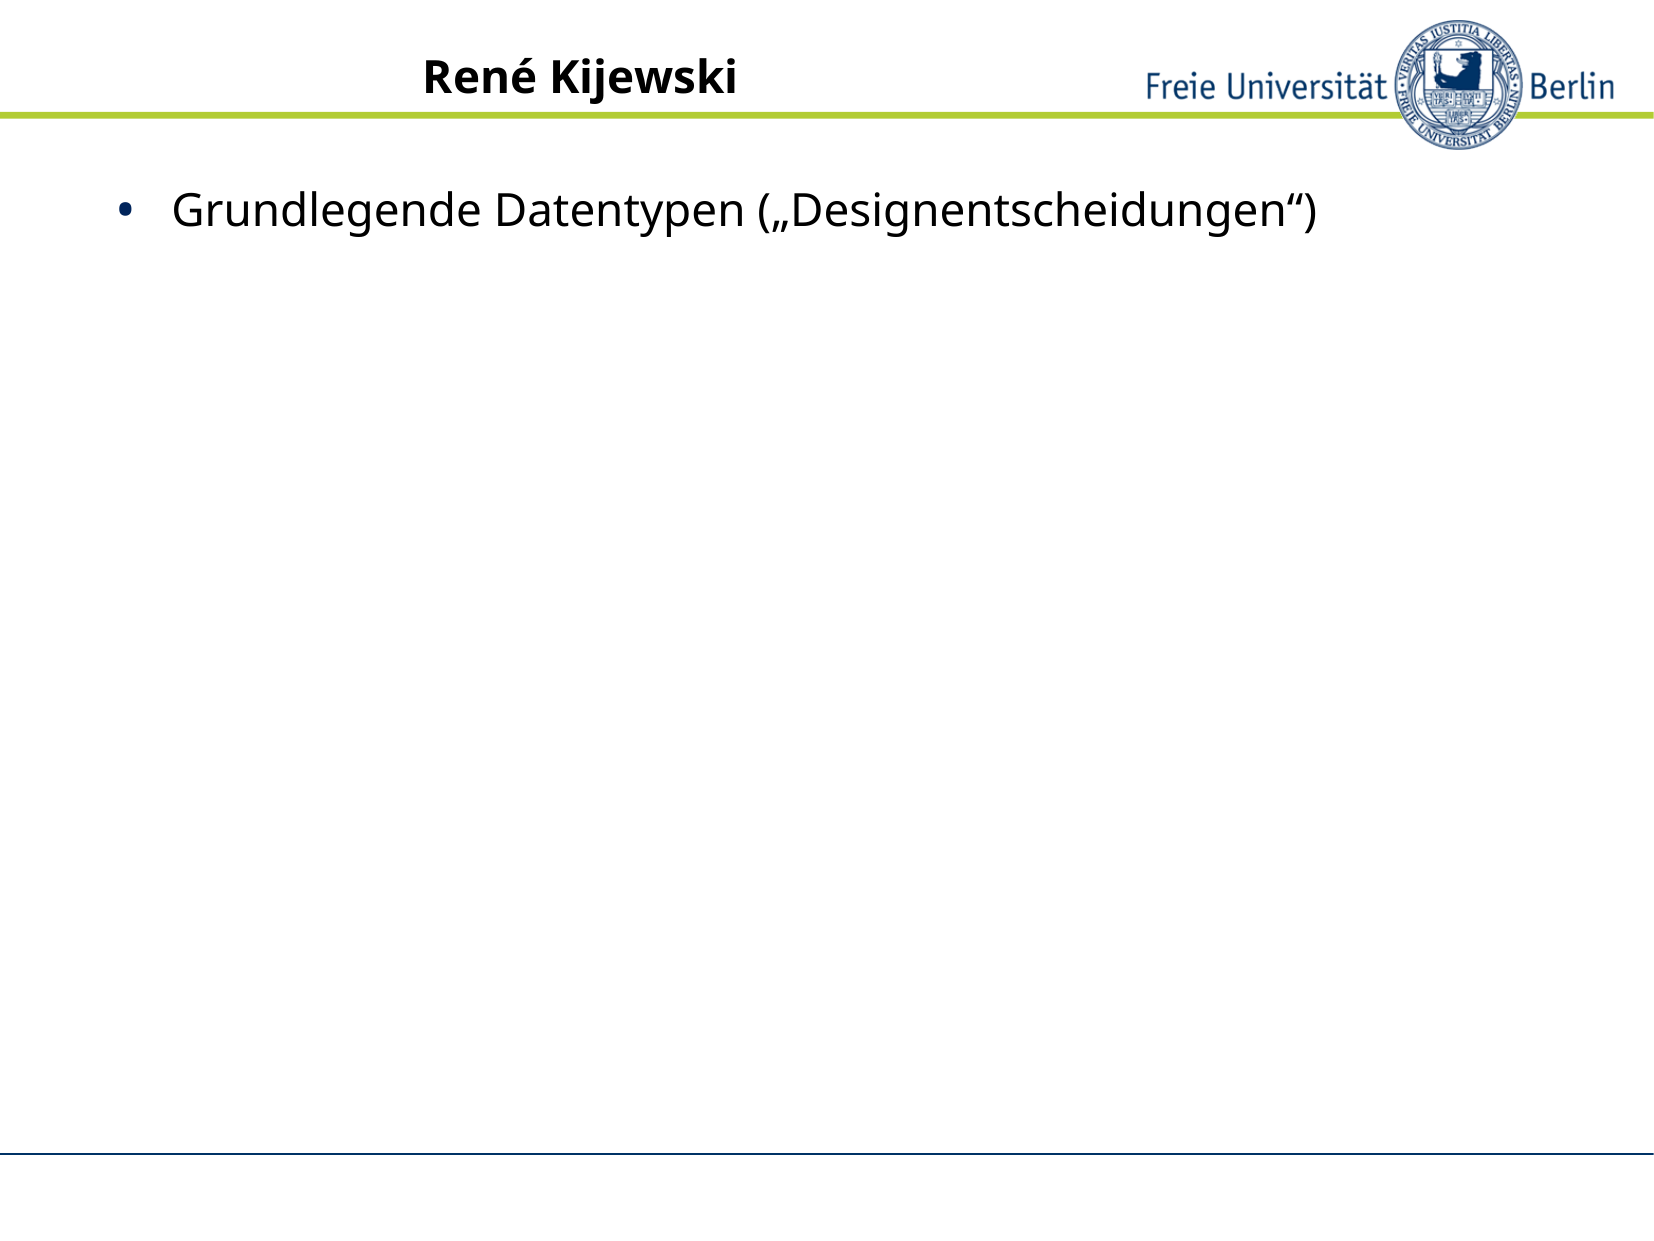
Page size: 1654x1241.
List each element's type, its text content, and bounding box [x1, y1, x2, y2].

title René Kijewski [422, 0, 1654, 152]
list Grundlegende Datentypen („Designentscheidungen“) [115, 177, 1418, 680]
